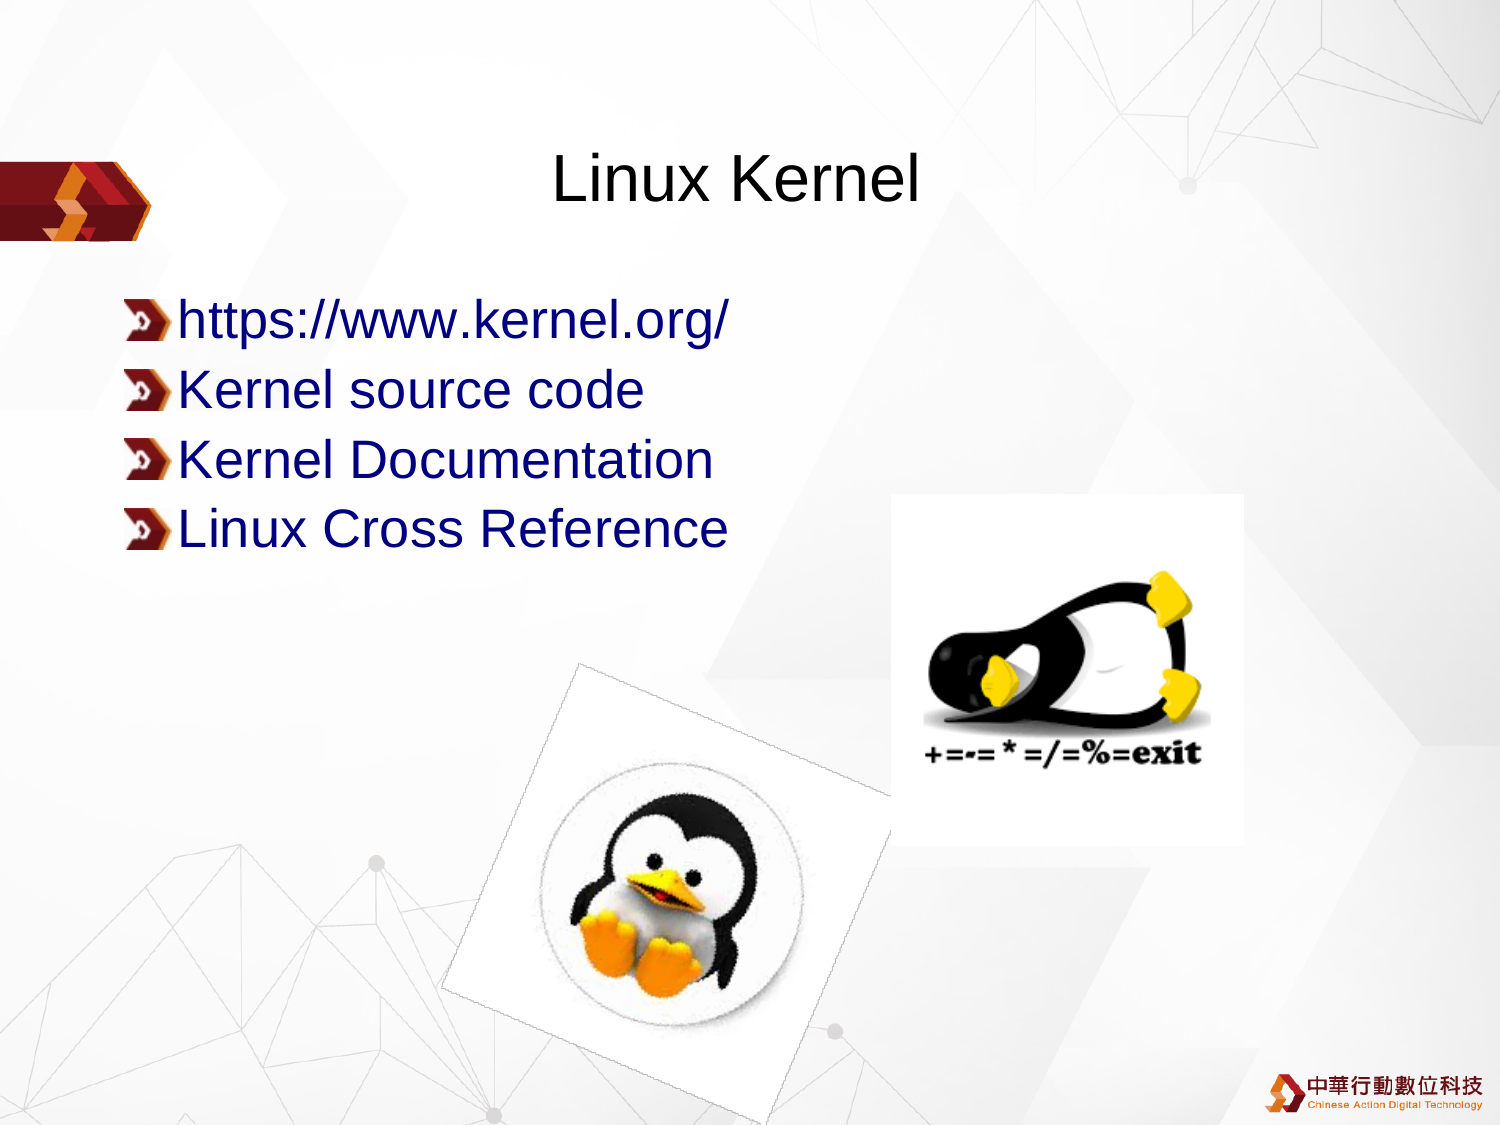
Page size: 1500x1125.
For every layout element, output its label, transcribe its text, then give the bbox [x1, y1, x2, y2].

picture [0, 0, 1500, 1125]
list https://www.kernel.org/ Kernel source code Kernel Documentation Linux Cross Reference [107, 290, 1425, 943]
title Linux Kernel [107, 101, 1367, 255]
